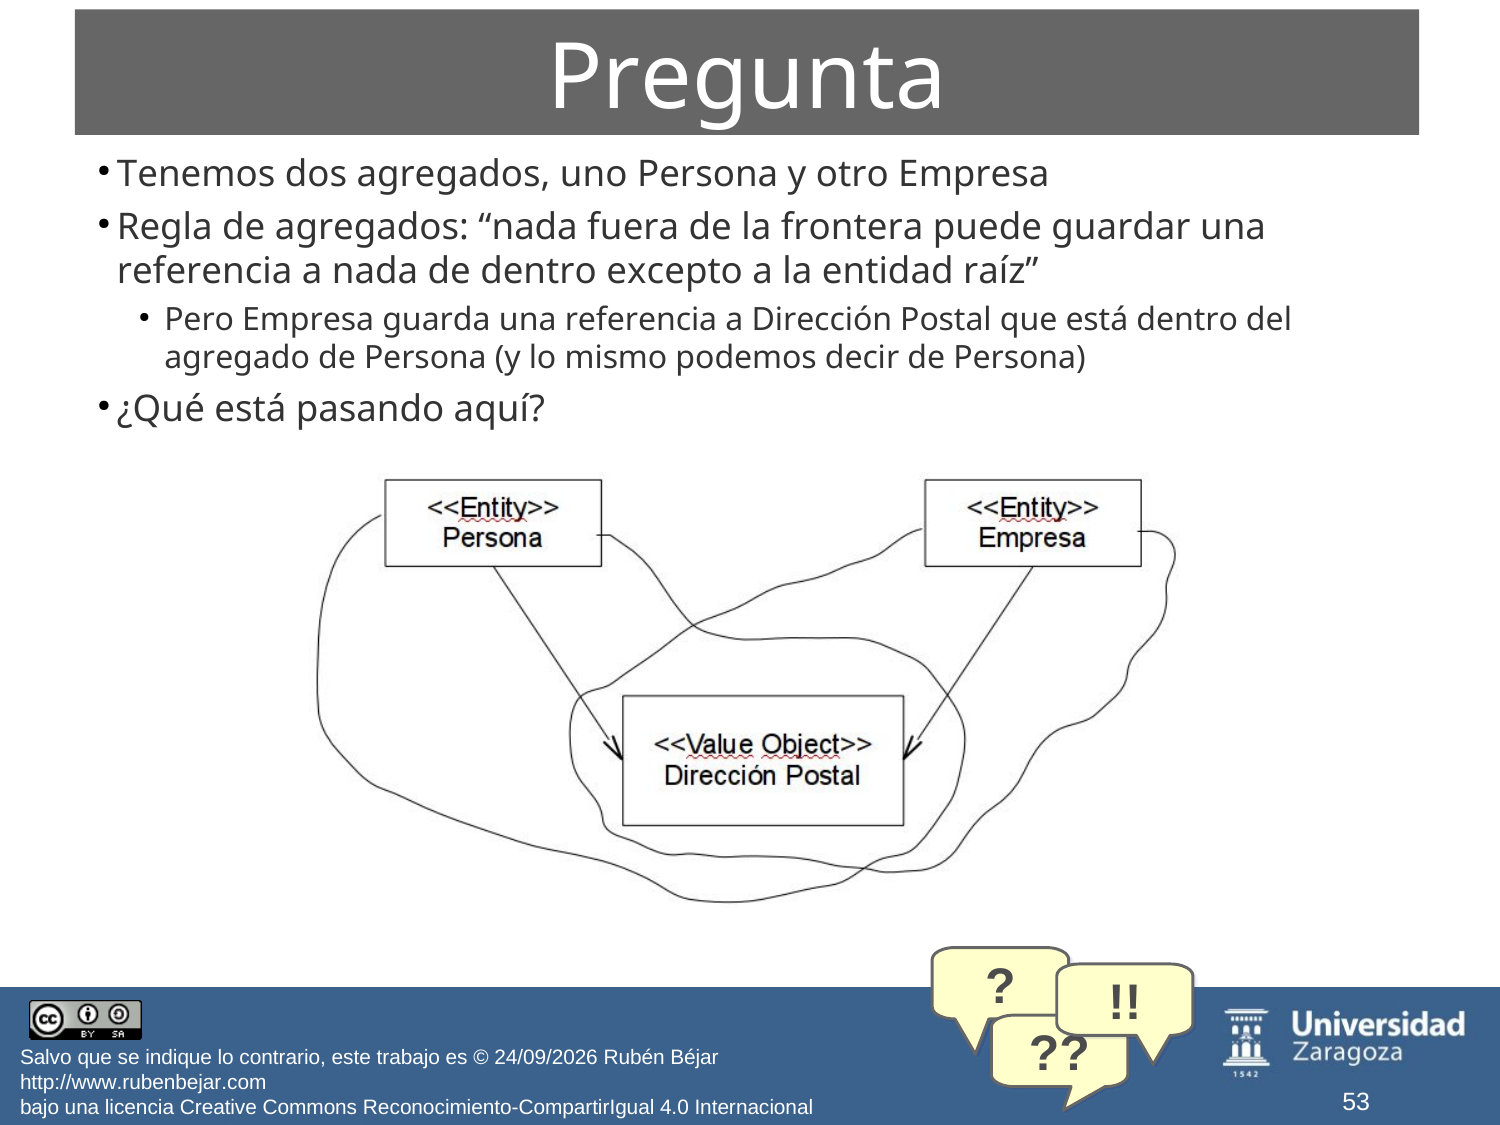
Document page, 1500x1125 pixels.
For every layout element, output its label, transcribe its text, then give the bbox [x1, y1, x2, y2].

title Pregunta [74, 9, 1420, 135]
text_box ? [932, 947, 1069, 1055]
picture [0, 987, 1500, 1125]
list Tenemos dos agregados, uno Persona y otro Empresa Regla de agregados: “nada fuera de la frontera puede guardar una referencia a nada de dentro excepto a la entidad raíz” Pero Empresa guarda una referencia a Dirección Postal que está dentro del agregado de Persona (y lo mismo podemos decir de Persona) ¿Qué está pasando aquí? [82, 141, 1418, 438]
text_box ?? [991, 1015, 1128, 1111]
text_box !! [1056, 963, 1193, 1065]
picture [308, 472, 1182, 909]
